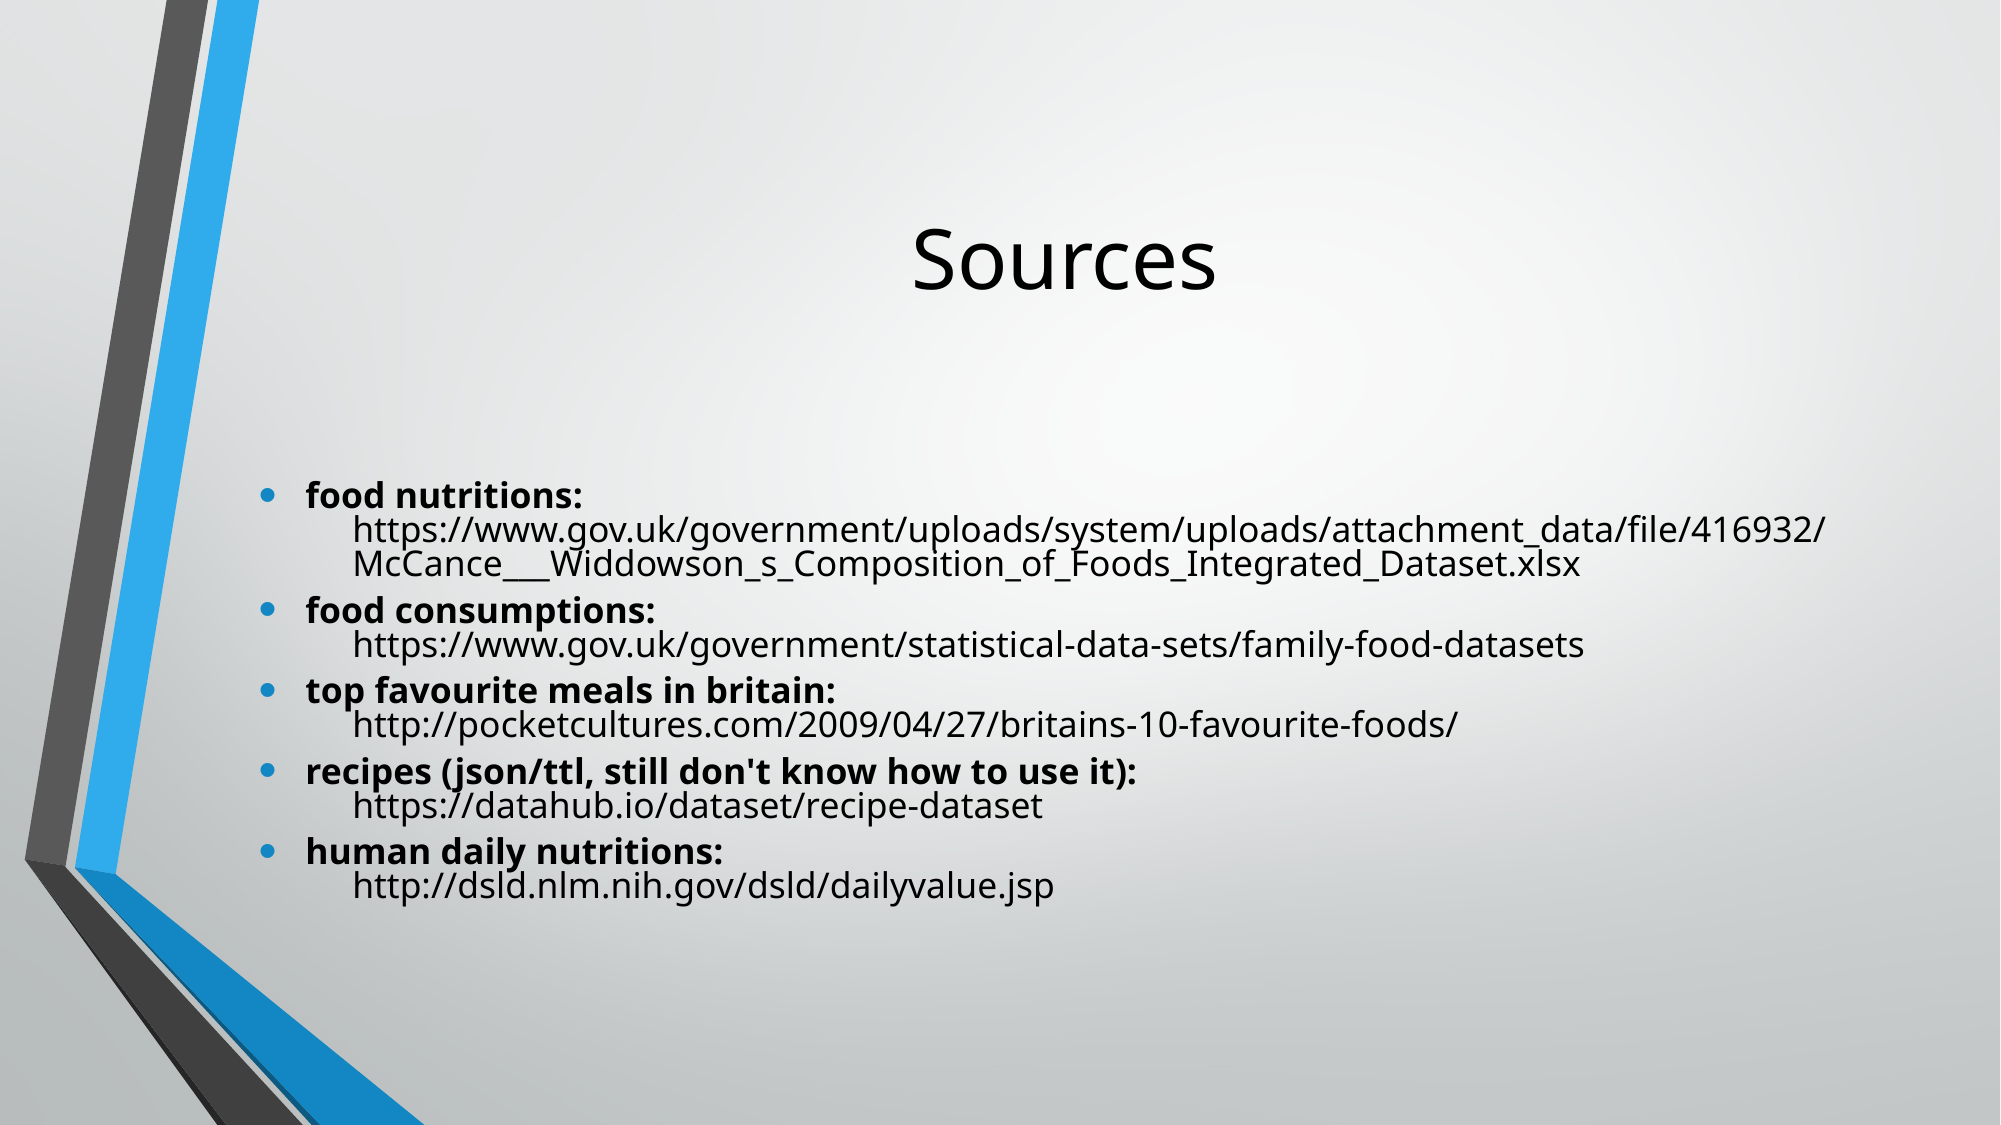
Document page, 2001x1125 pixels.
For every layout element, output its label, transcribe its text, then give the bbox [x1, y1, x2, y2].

list food nutritions: https://www.gov.uk/government/uploads/system/uploads/attachment_data/file/416932/McCance___Widdowson_s_Composition_of_Foods_Integrated_Dataset.xlsx food consumptions: https://www.gov.uk/government/statistical-data-sets/family-food-datasets top favourite meals in britain: http://pocketcultures.com/2009/04/27/britains-10-favourite-foods/ recipes (json/ttl, still don't know how to use it): https://datahub.io/dataset/recipe-dataset human daily nutritions: http://dsld.nlm.nih.gov/dsld/dailyvalue.jsp [243, 437, 1887, 950]
title Sources [243, 112, 1887, 400]
